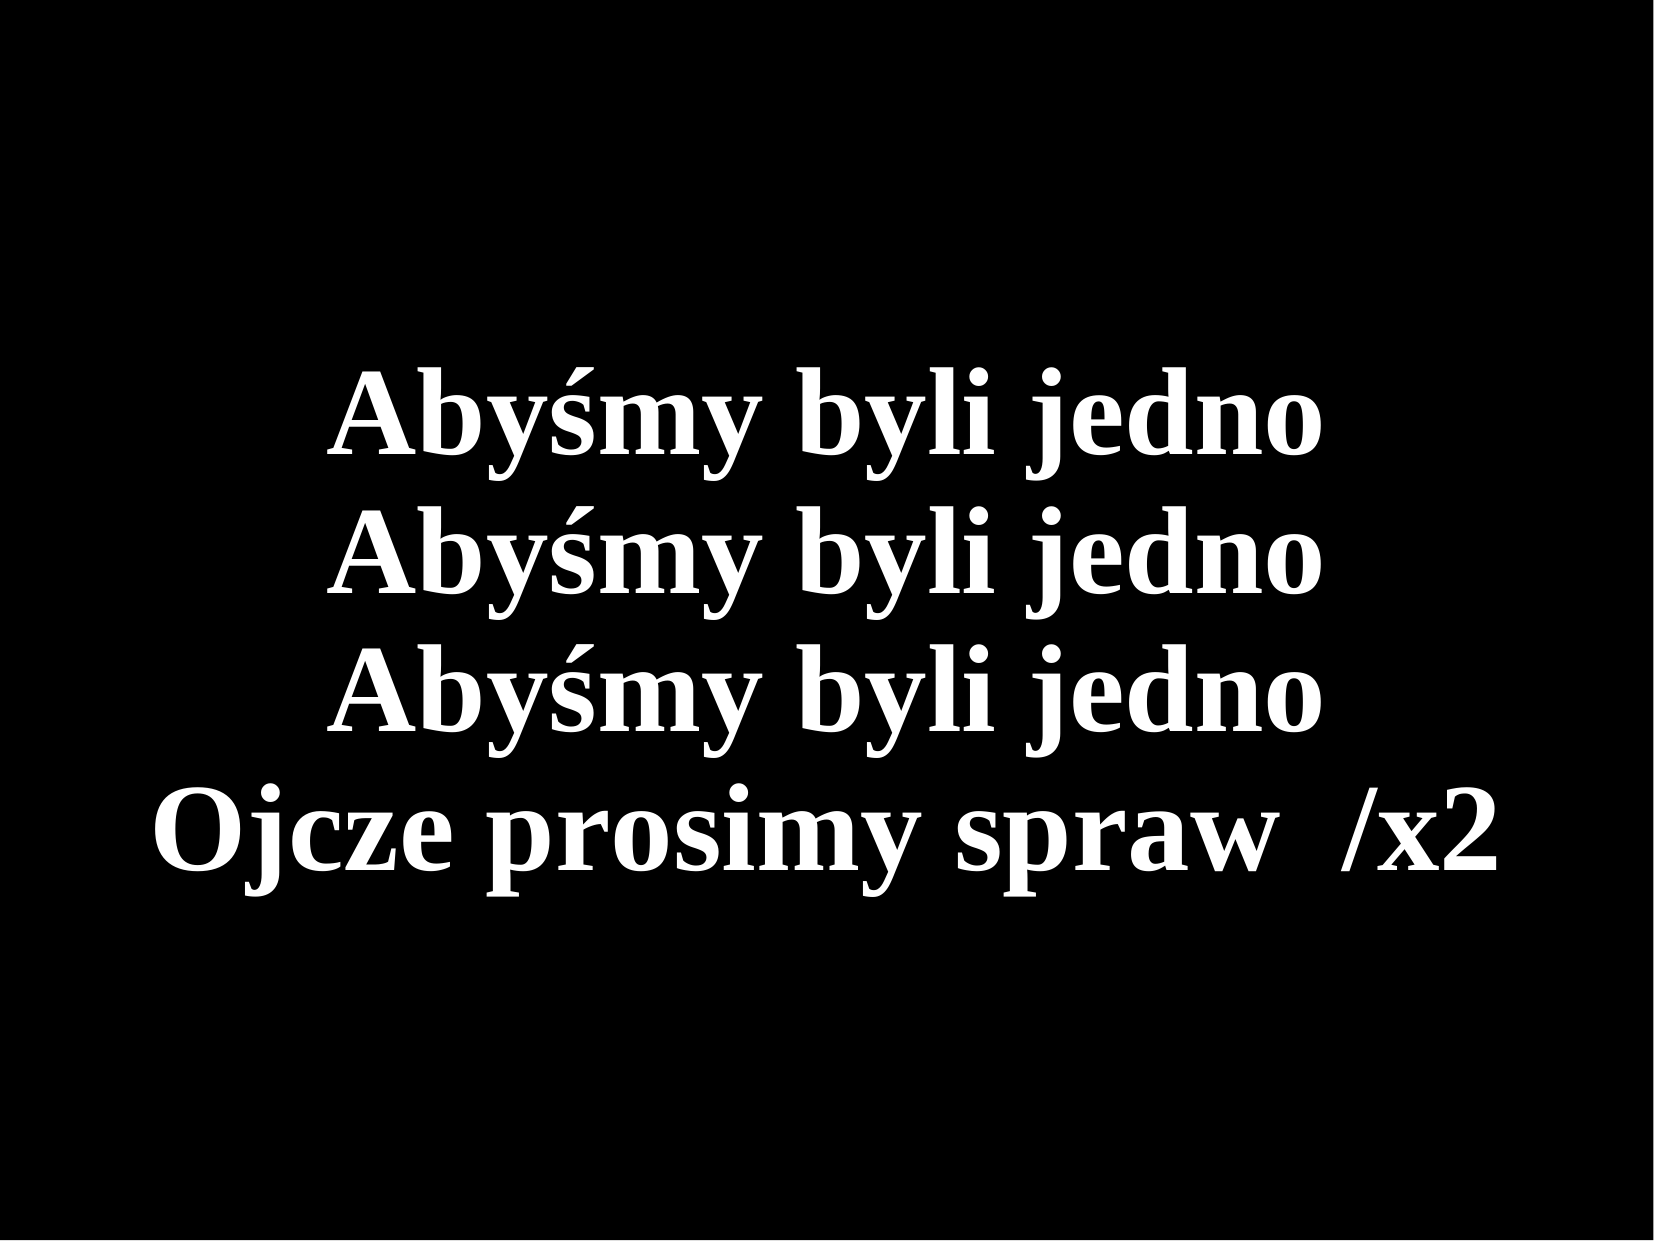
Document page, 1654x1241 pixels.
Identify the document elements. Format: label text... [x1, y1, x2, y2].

title Abyśmy byli jedno Abyśmy byli jedno Abyśmy byli jedno Ojcze prosimy spraw /x2 [0, 0, 1654, 1241]
